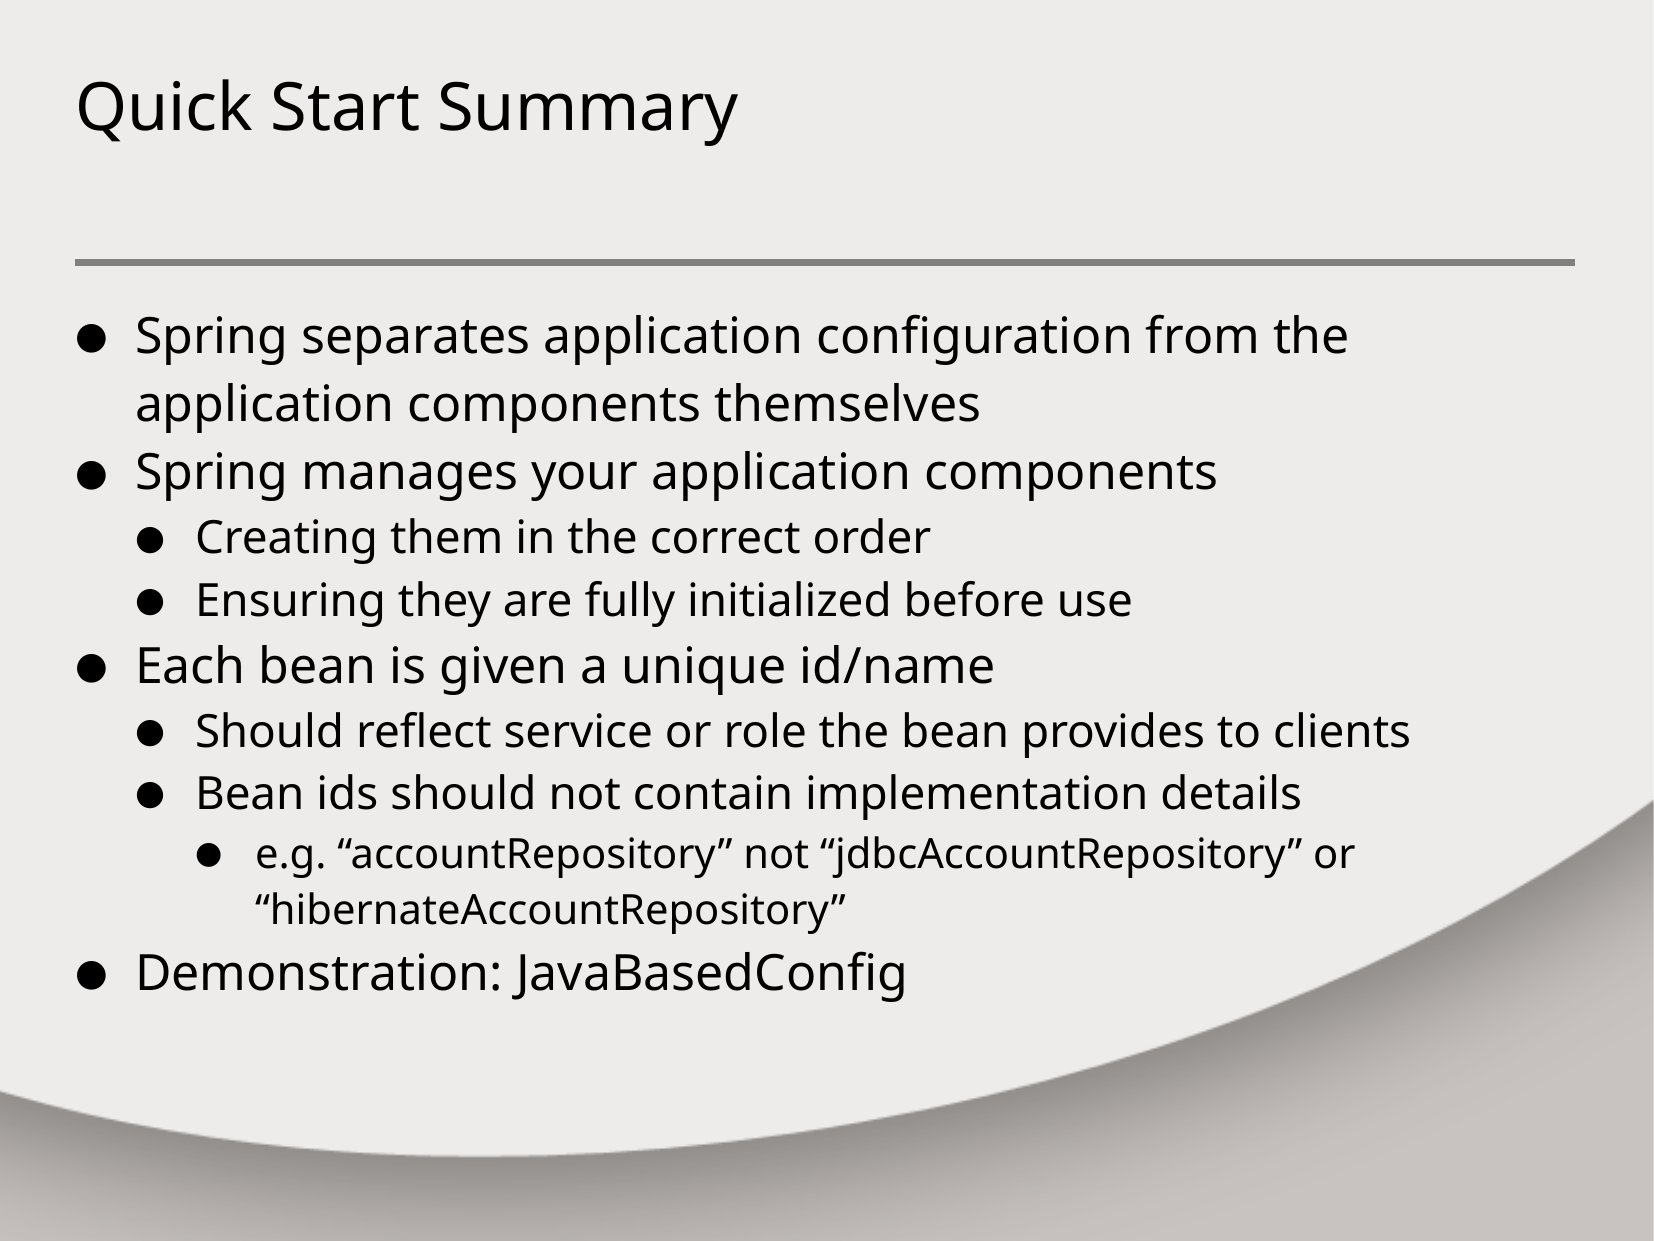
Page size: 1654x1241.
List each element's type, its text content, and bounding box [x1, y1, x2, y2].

picture [0, 0, 1654, 1241]
list Spring separates application configuration from the application components themselves Spring manages your application components Creating them in the correct order Ensuring they are fully initialized before use Each bean is given a unique id/name Should reflect service or role the bean provides to clients Bean ids should not contain implementation details e.g. “accountRepository” not “jdbcAccountRepository” or “hibernateAccountRepository” Demonstration: JavaBasedConfig [75, 300, 1576, 1163]
title Quick Start Summary [75, 75, 1576, 226]
